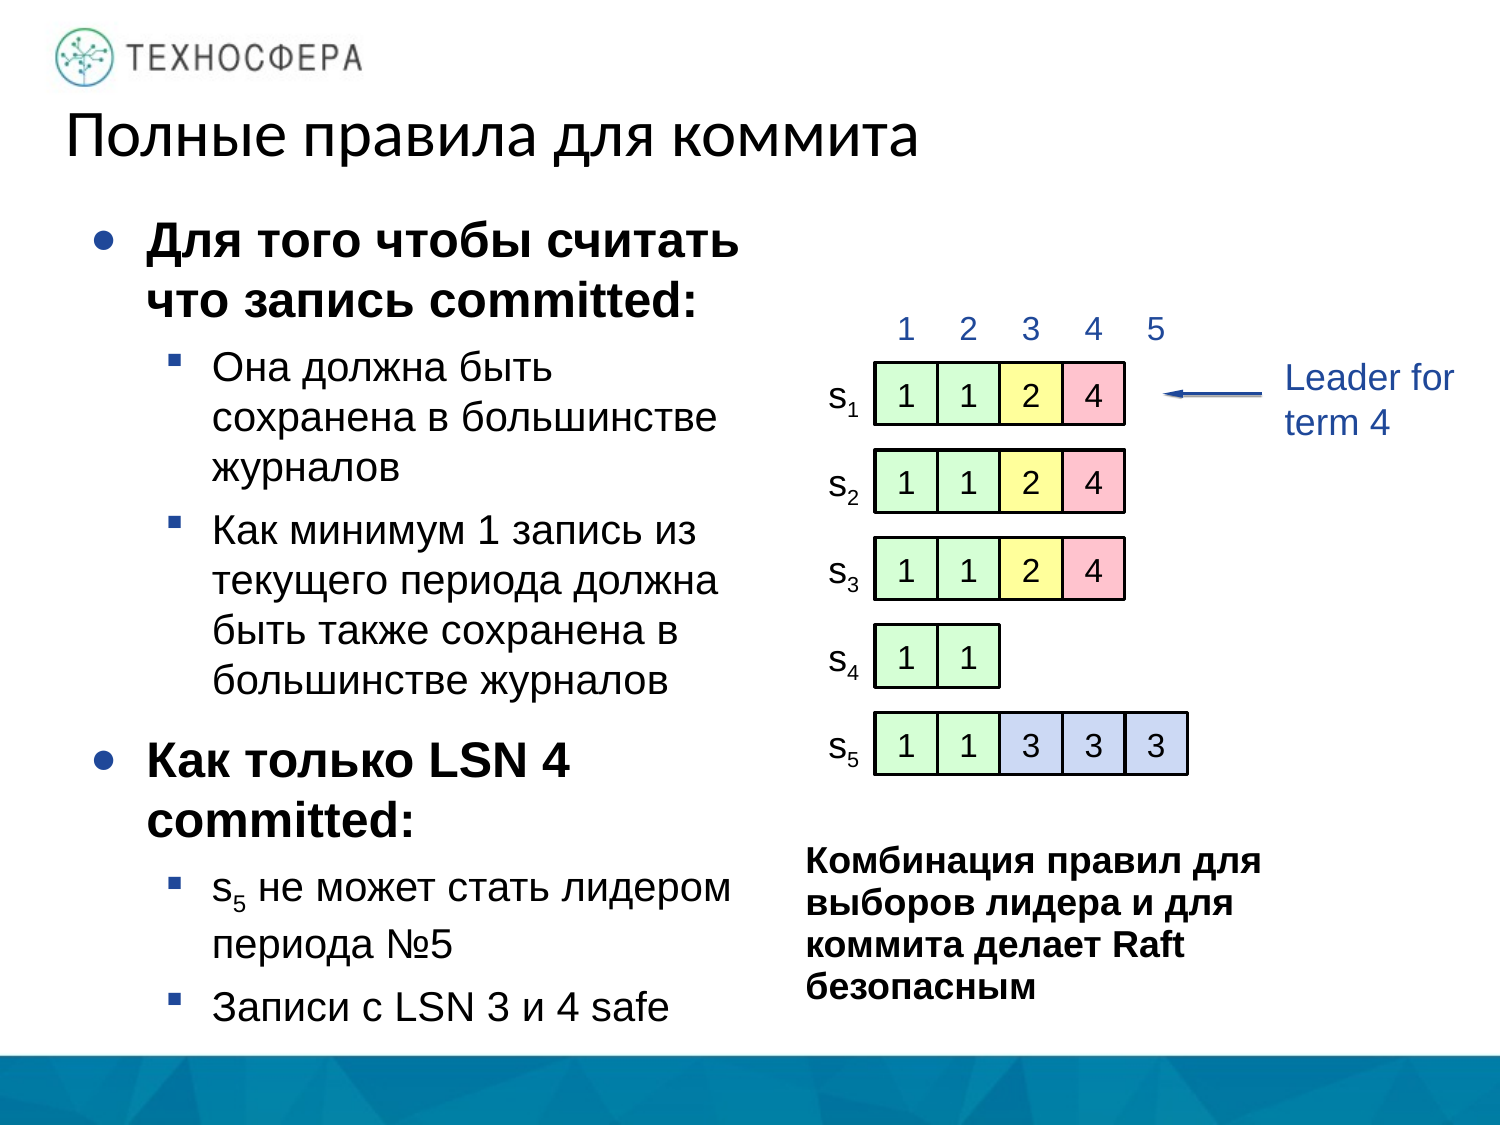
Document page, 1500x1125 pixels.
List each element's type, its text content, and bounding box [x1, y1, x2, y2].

text_box 4 [1062, 449, 1125, 513]
text_box 4 [1062, 299, 1124, 355]
text_box 2 [999, 362, 1062, 425]
title Полные правила для коммита [50, 79, 1450, 180]
text_box 1 [937, 362, 999, 425]
text_box 2 [937, 299, 999, 355]
text_box 1 [874, 712, 937, 775]
text_box 1 [874, 362, 937, 425]
picture [0, 0, 1500, 1057]
text_box 1 [937, 624, 1000, 688]
text_box Комбинация правил для выборов лидера и для коммита делает Raft безопасным [790, 832, 1377, 1045]
text_box Leader for term 4 [1284, 352, 1498, 444]
list Для того чтобы считать что запись committed: Она должна быть сохранена в большинстве журналов Как минимум 1 запись из текущего периода должна быть также сохранена в большинстве журналов Как только LSN 4 committed: s5 не может стать лидером периода №5 Записи с LSN 3 и 4 safe [75, 200, 775, 900]
text_box 1 [874, 624, 937, 688]
text_box s5 [812, 720, 875, 773]
text_box 4 [1062, 362, 1125, 425]
text_box 1 [874, 537, 937, 600]
text_box 3 [1062, 712, 1124, 775]
text_box 2 [999, 449, 1062, 513]
text_box s3 [812, 545, 875, 598]
text_box 3 [999, 299, 1062, 355]
text_box 1 [937, 712, 999, 775]
text_box 2 [999, 537, 1062, 600]
text_box s1 [812, 370, 875, 423]
text_box s4 [812, 633, 875, 685]
text_box 1 [937, 449, 999, 513]
text_box 1 [874, 299, 937, 355]
text_box 3 [999, 712, 1062, 775]
text_box s2 [812, 458, 875, 510]
text_box 4 [1062, 537, 1125, 600]
text_box 5 [1124, 299, 1188, 355]
text_box 1 [937, 537, 999, 600]
text_box 1 [874, 449, 937, 513]
text_box 3 [1124, 712, 1188, 775]
